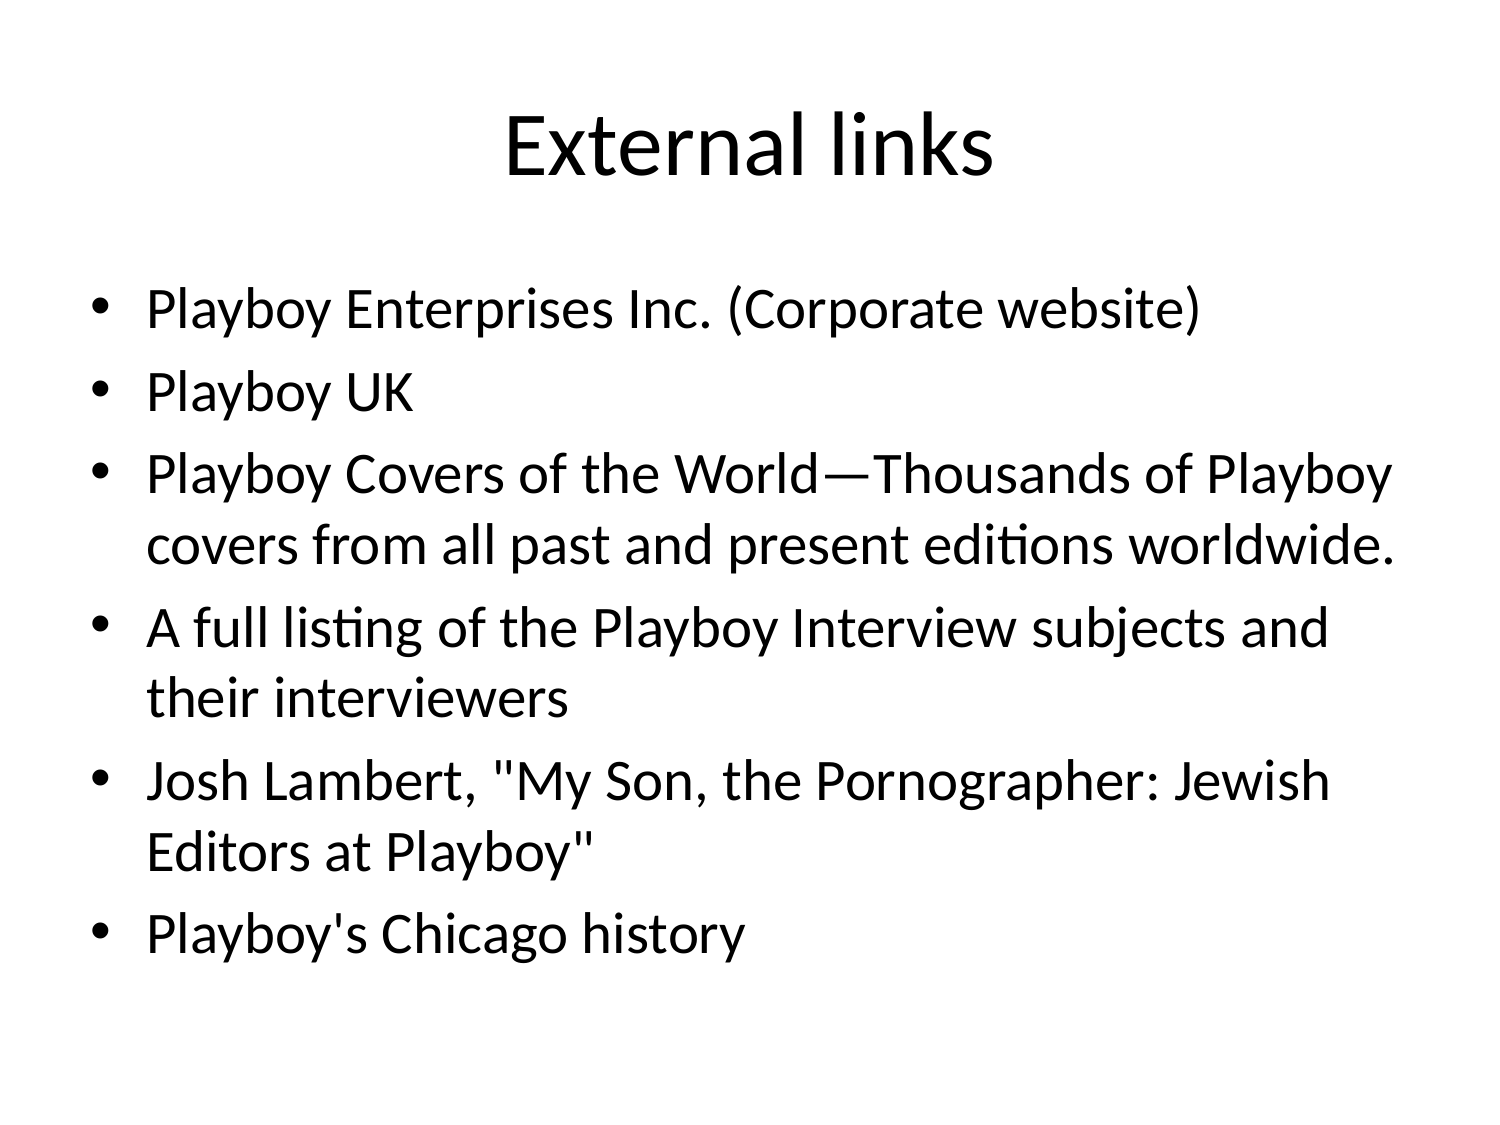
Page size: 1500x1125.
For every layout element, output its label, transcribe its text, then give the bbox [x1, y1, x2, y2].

list Playboy Enterprises Inc. (Corporate website) Playboy UK Playboy Covers of the World—Thousands of Playboy covers from all past and present editions worldwide. A full listing of the Playboy Interview subjects and their interviewers Josh Lambert, "My Son, the Pornographer: Jewish Editors at Playboy" Playboy's Chicago history [75, 262, 1425, 1005]
title External links [75, 45, 1425, 233]
